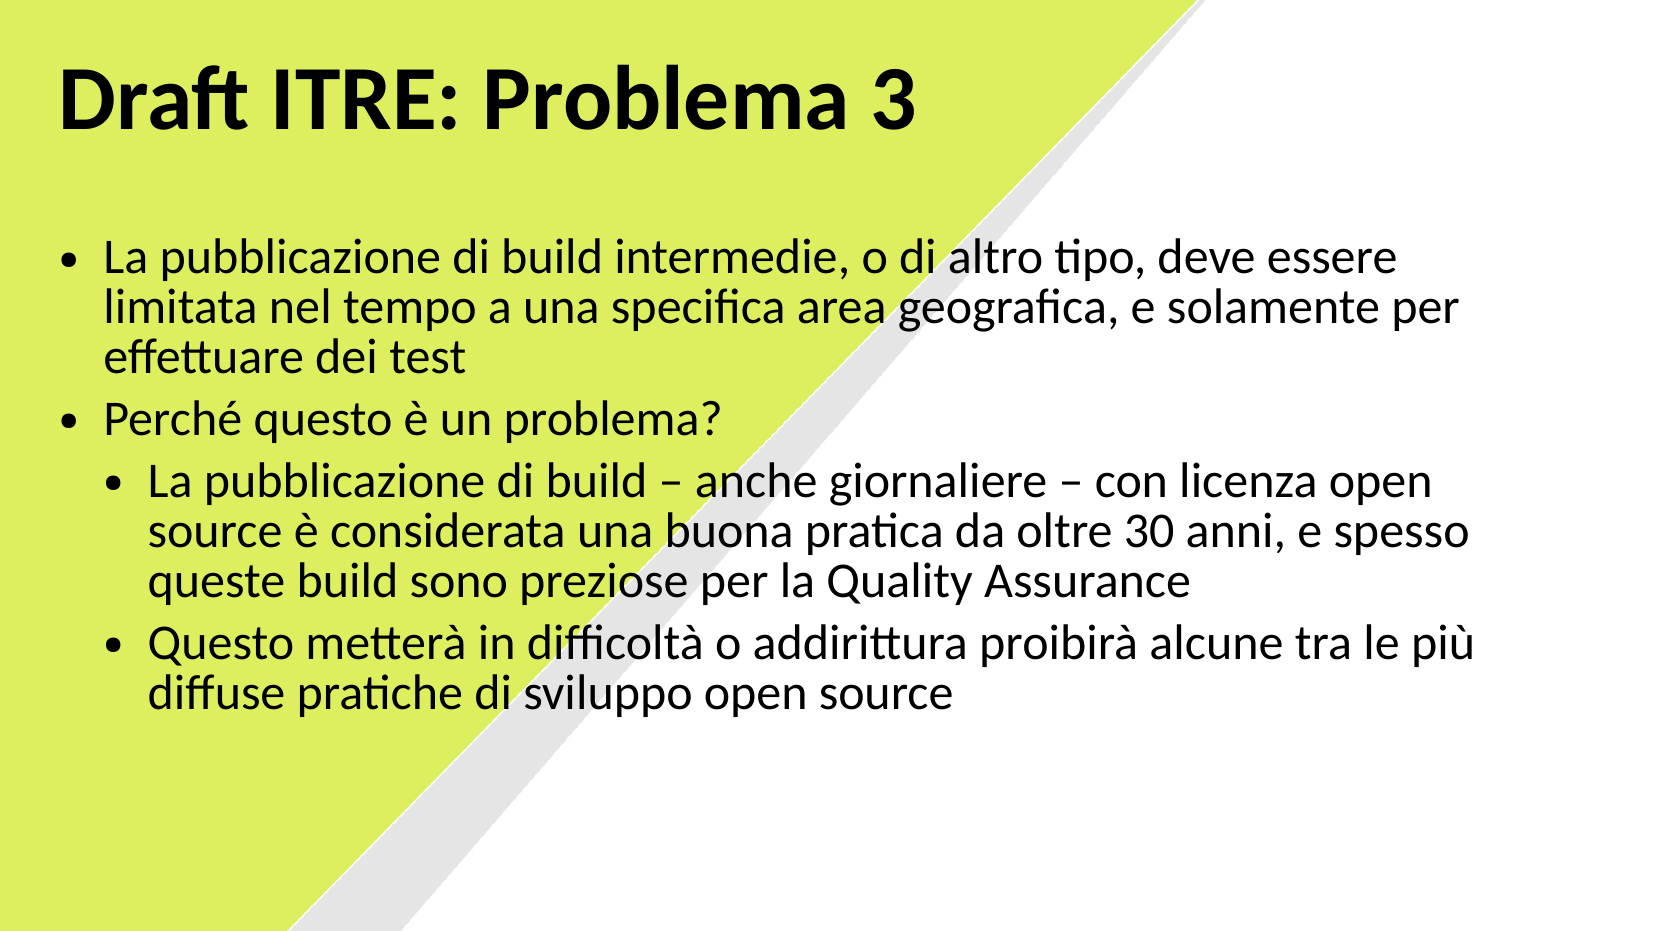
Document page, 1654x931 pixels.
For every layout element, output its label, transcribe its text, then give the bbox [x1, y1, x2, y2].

list La pubblicazione di build intermedie, o di altro tipo, deve essere limitata nel tempo a una specifica area geografica, e solamente per effettuare dei test Perché questo è un problema? La pubblicazione di build – anche giornaliere – con licenza open source è considerata una buona pratica da oltre 30 anni, e spesso queste build sono preziose per la Quality Assurance Questo metterà in difficoltà o addirittura proibirà alcune tra le più diffuse pratiche di sviluppo open source [59, 236, 1571, 886]
title Draft ITRE: Problema 3 [59, 37, 1571, 178]
picture [0, 0, 1654, 931]
